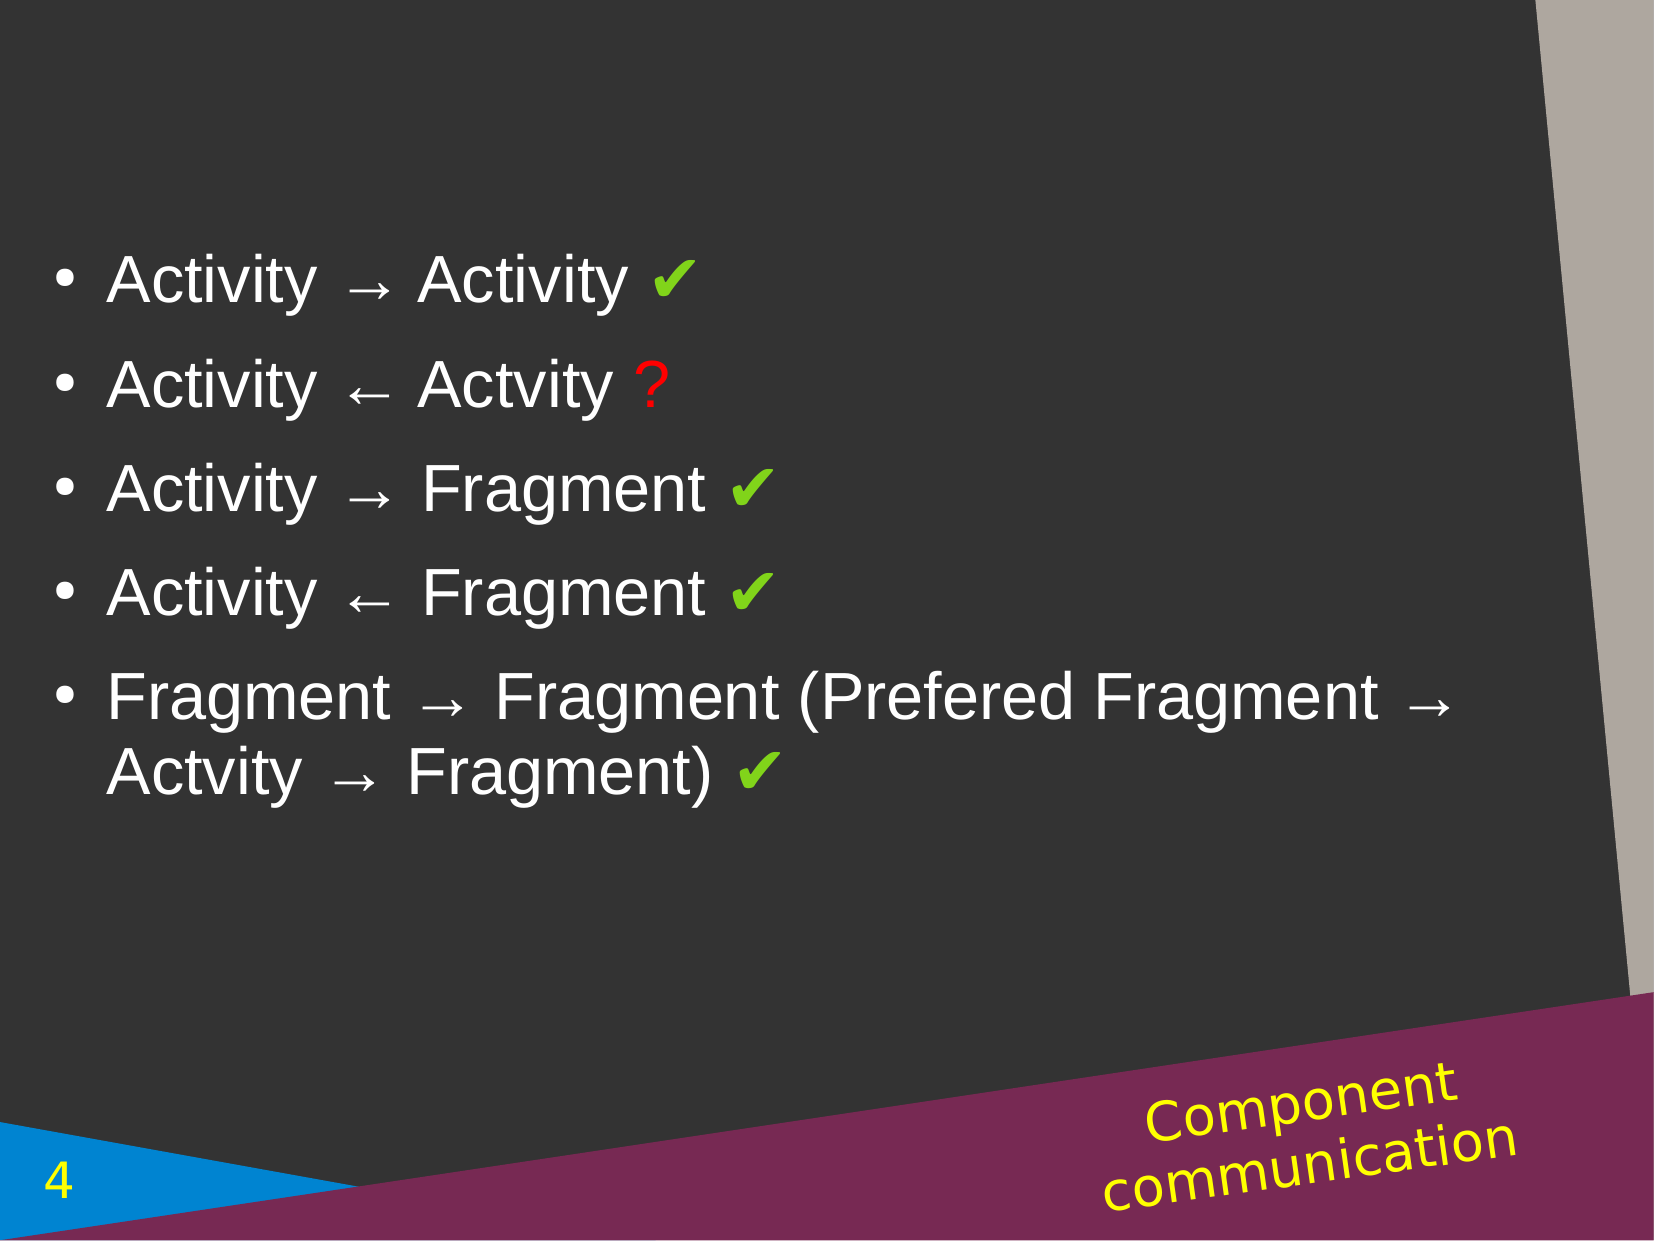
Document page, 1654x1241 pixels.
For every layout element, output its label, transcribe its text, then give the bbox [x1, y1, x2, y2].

title Component communication [956, 995, 1654, 1241]
list Activity → Activity ✔ Activity ← Actvity ? Activity → Fragment ✔ Activity ← Fragment ✔ Fragment → Fragment (Prefered Fragment → Actvity → Fragment) ✔ [35, 59, 1524, 993]
